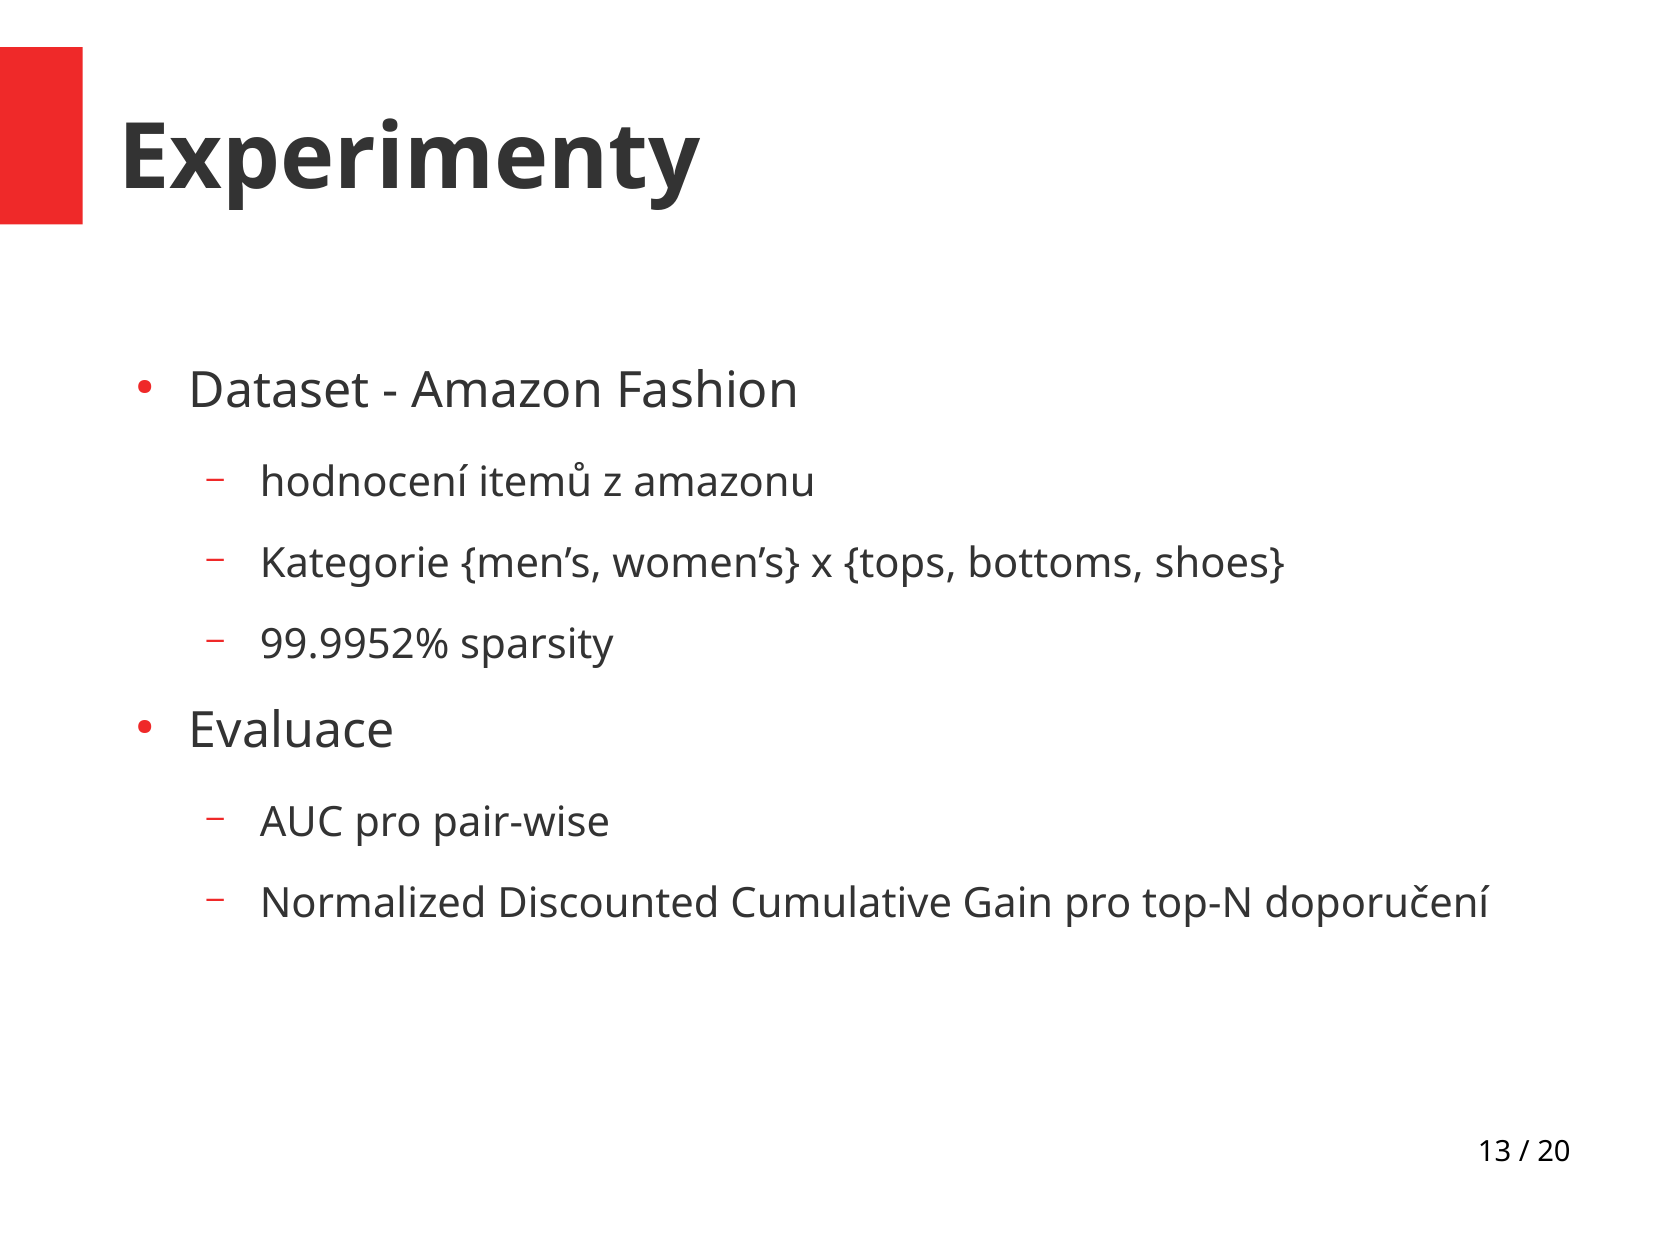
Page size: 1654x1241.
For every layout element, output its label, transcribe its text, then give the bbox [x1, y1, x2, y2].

list Dataset - Amazon Fashion hodnocení itemů z amazonu Kategorie {men’s, women’s} x {tops, bottoms, shoes} 99.9952% sparsity Evaluace AUC pro pair-wise Normalized Discounted Cumulative Gain pro top-N doporučení [118, 354, 1536, 1074]
title Experimenty [118, 49, 1571, 257]
